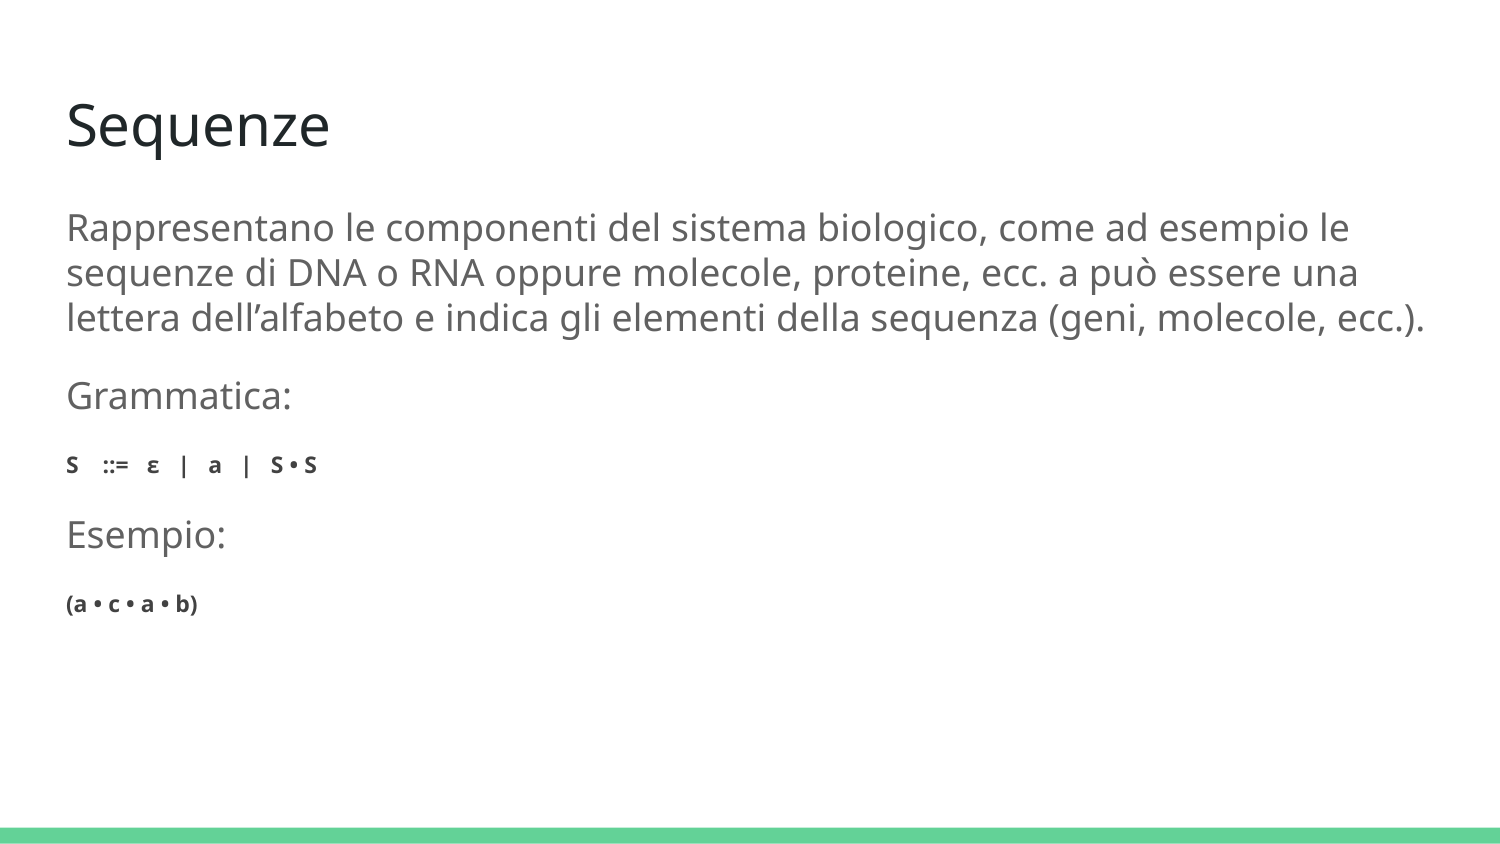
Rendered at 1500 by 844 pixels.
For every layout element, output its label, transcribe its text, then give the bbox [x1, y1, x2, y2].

list Rappresentano le componenti del sistema biologico, come ad esempio le sequenze di DNA o RNA oppure molecole, proteine, ecc. a può essere una lettera dell’alfabeto e indica gli elementi della sequenza (geni, molecole, ecc.). Grammatica: S ::= ε | a | S • S Esempio: (a • c • a • b) [51, 189, 1449, 750]
title Sequenze [51, 72, 1449, 167]
